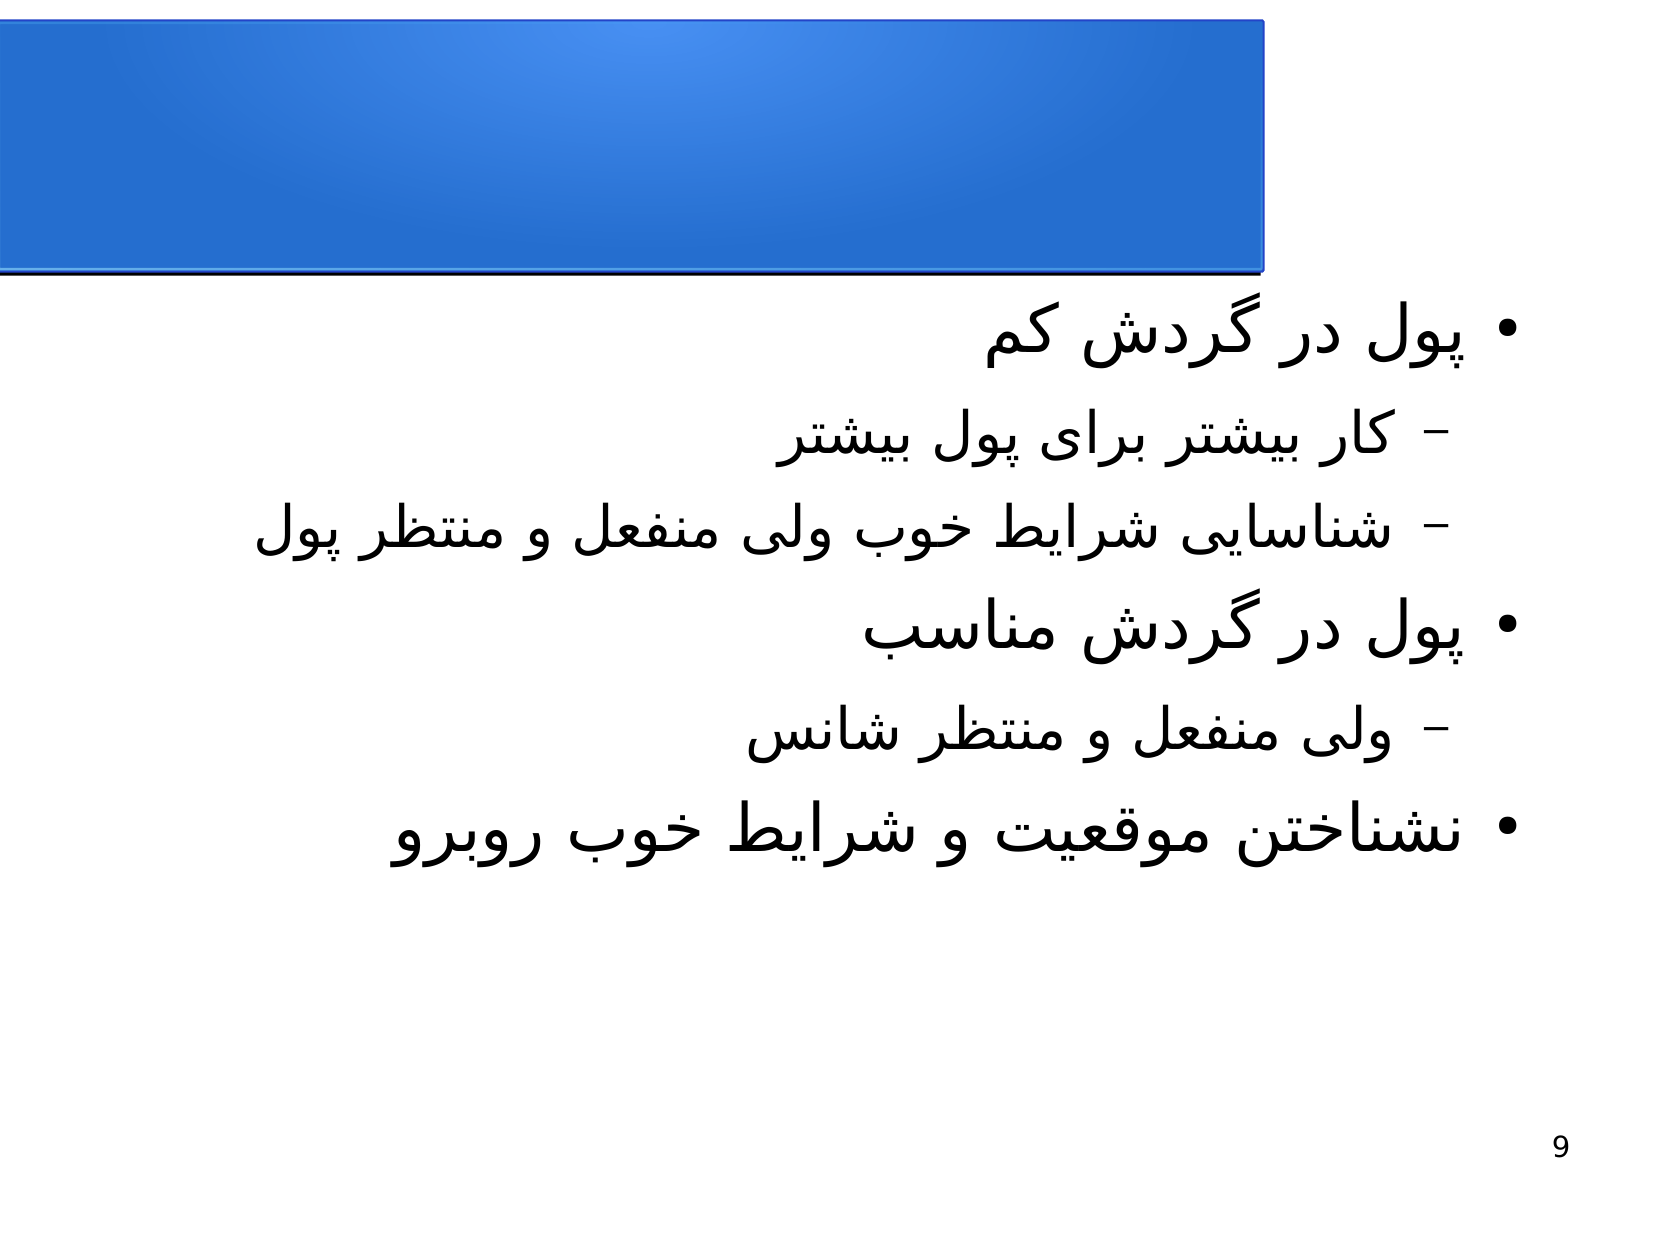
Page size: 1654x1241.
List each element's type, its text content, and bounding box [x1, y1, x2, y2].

list پول در گردش کم کار بیشتر برای پول بیشتر شناسایی شرایط خوب ولی منفعل و منتظر پول پول در گردش مناسب ولی منفعل و منتظر شانس نشناختن موقعیت و شرایط خوب روبرو [82, 290, 1538, 1010]
